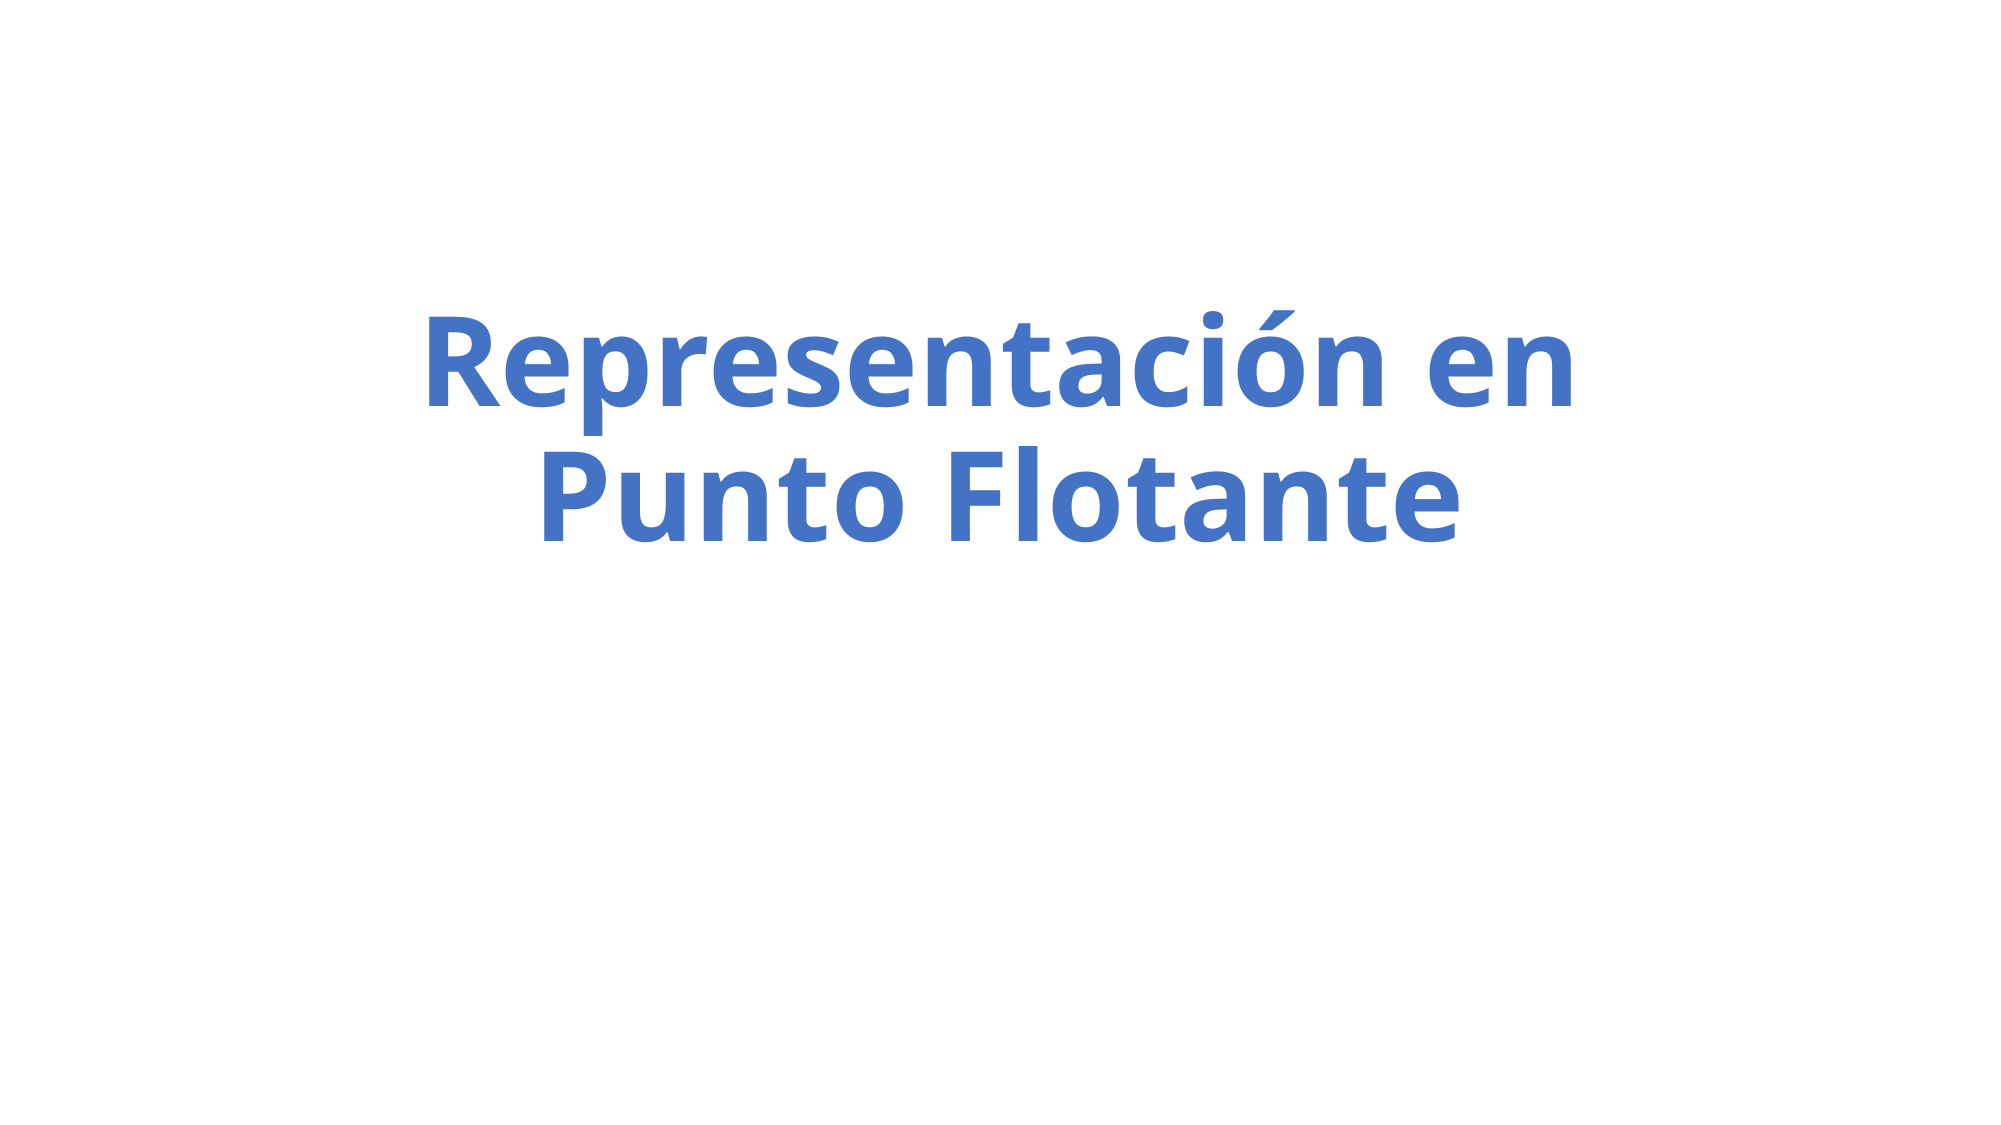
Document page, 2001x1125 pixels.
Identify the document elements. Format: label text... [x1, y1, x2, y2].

title Representación en Punto Flotante [249, 184, 1750, 576]
